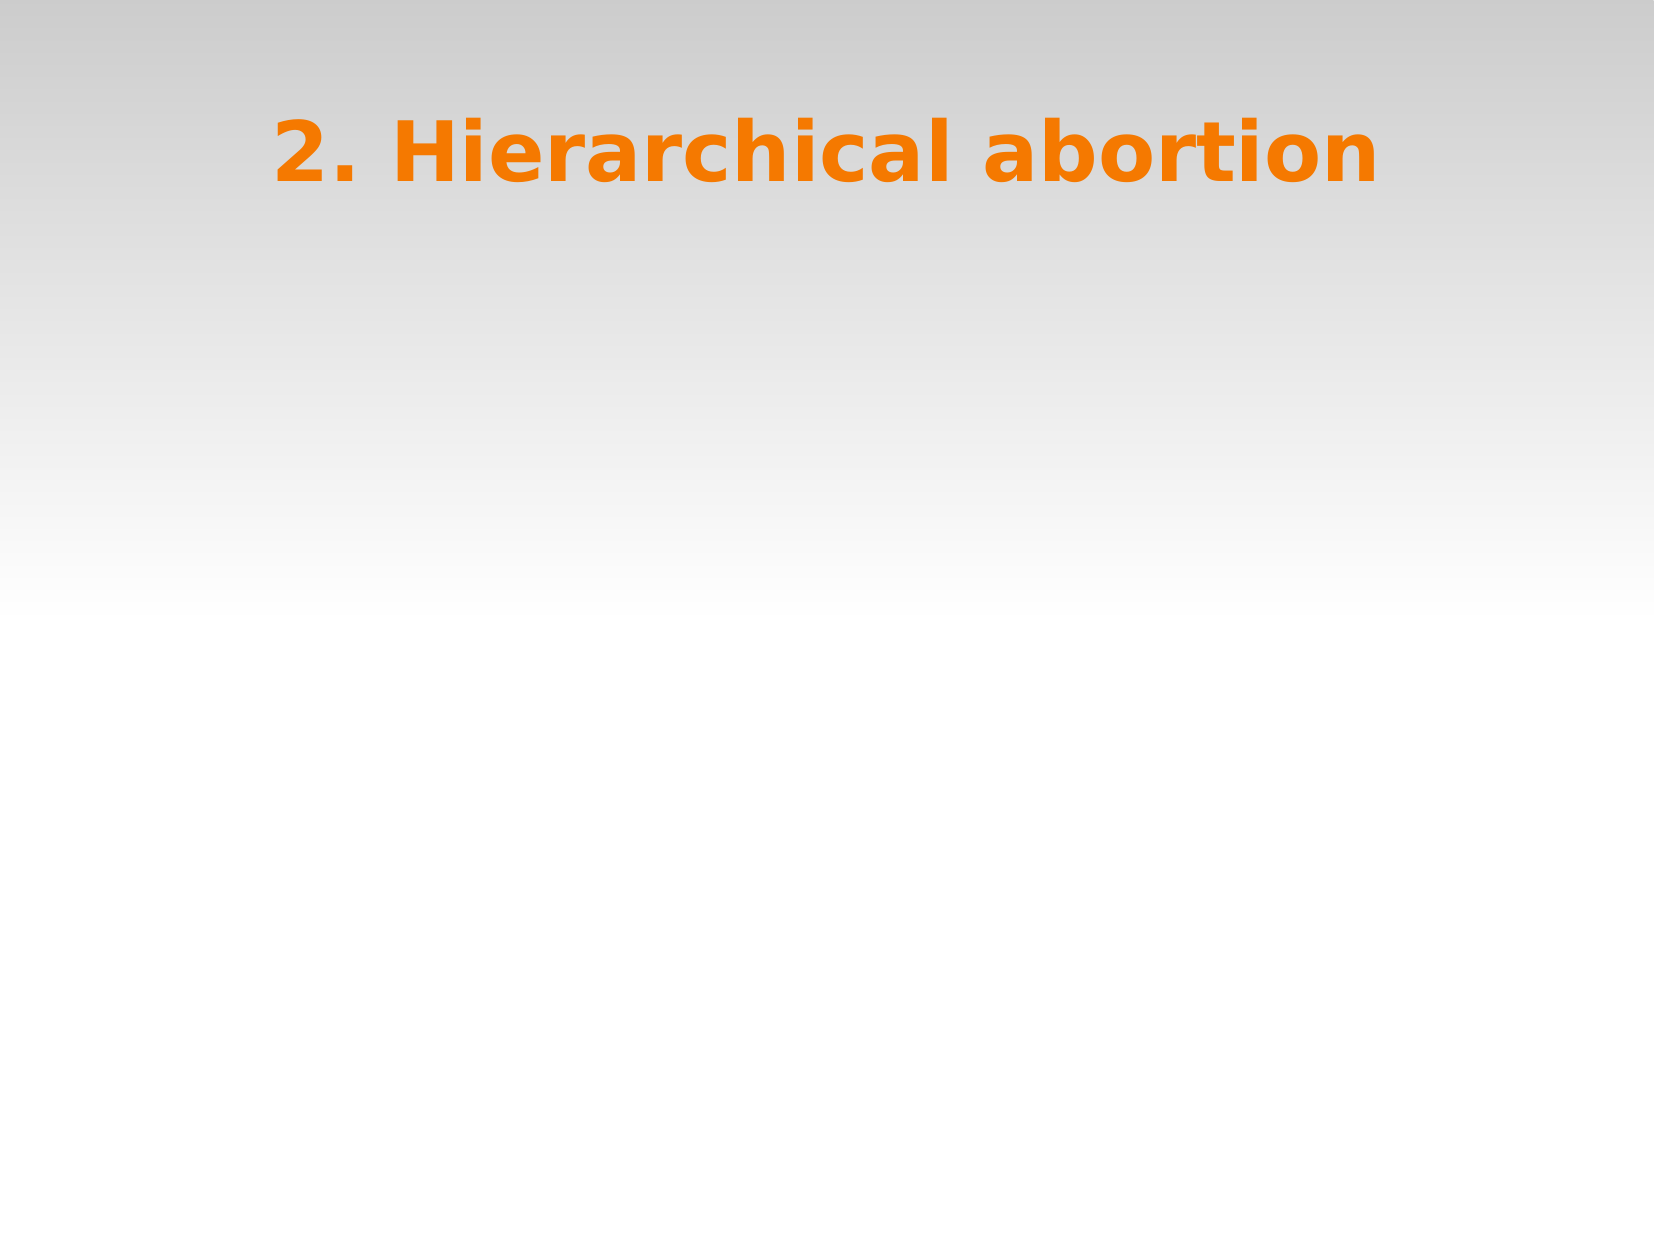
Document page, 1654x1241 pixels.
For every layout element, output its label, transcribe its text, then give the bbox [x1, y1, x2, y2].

title 2. Hierarchical abortion [82, 49, 1571, 257]
